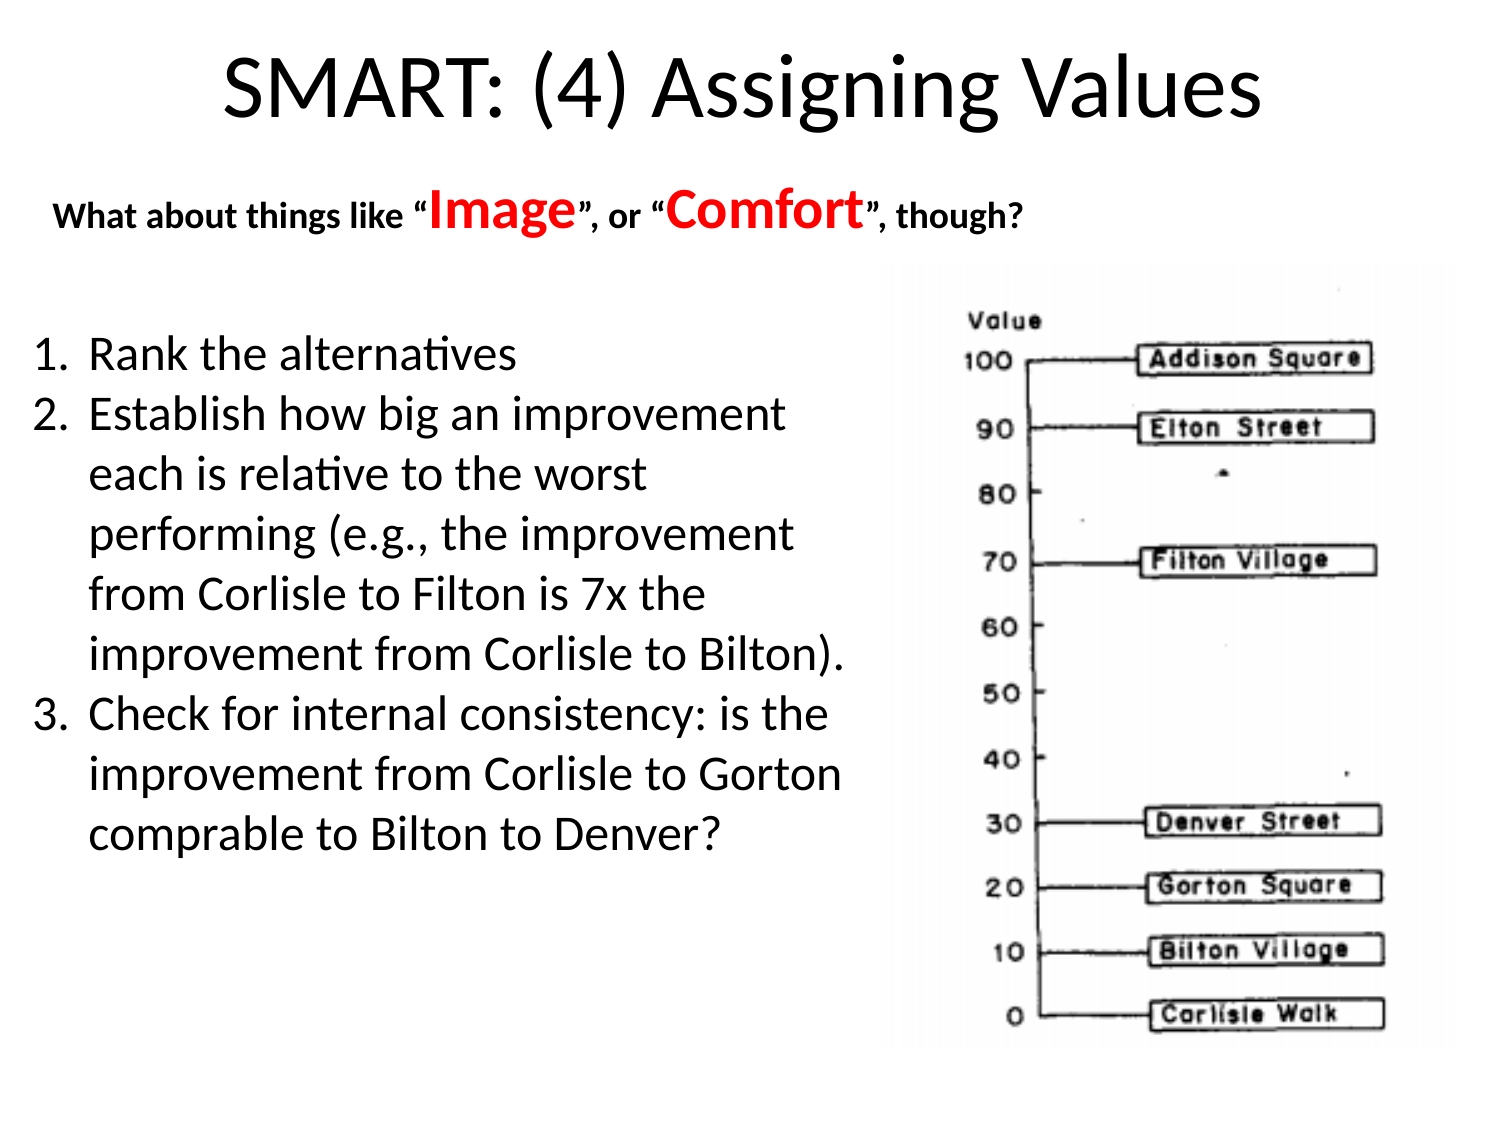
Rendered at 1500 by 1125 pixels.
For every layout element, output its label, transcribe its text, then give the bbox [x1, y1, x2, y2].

text_box Rank the alternatives Establish how big an improvement each is relative to the worst performing (e.g., the improvement from Corlisle to Filton is 7x the improvement from Corlisle to Bilton). Check for internal consistency: is the improvement from Corlisle to Gorton comprable to Bilton to Denver? [17, 313, 900, 868]
picture [877, 262, 1456, 1051]
text_box What about things like “Image”, or “Comfort”, though? [37, 162, 1363, 248]
text_box SMART: (4) Assigning Values [50, 0, 1438, 175]
